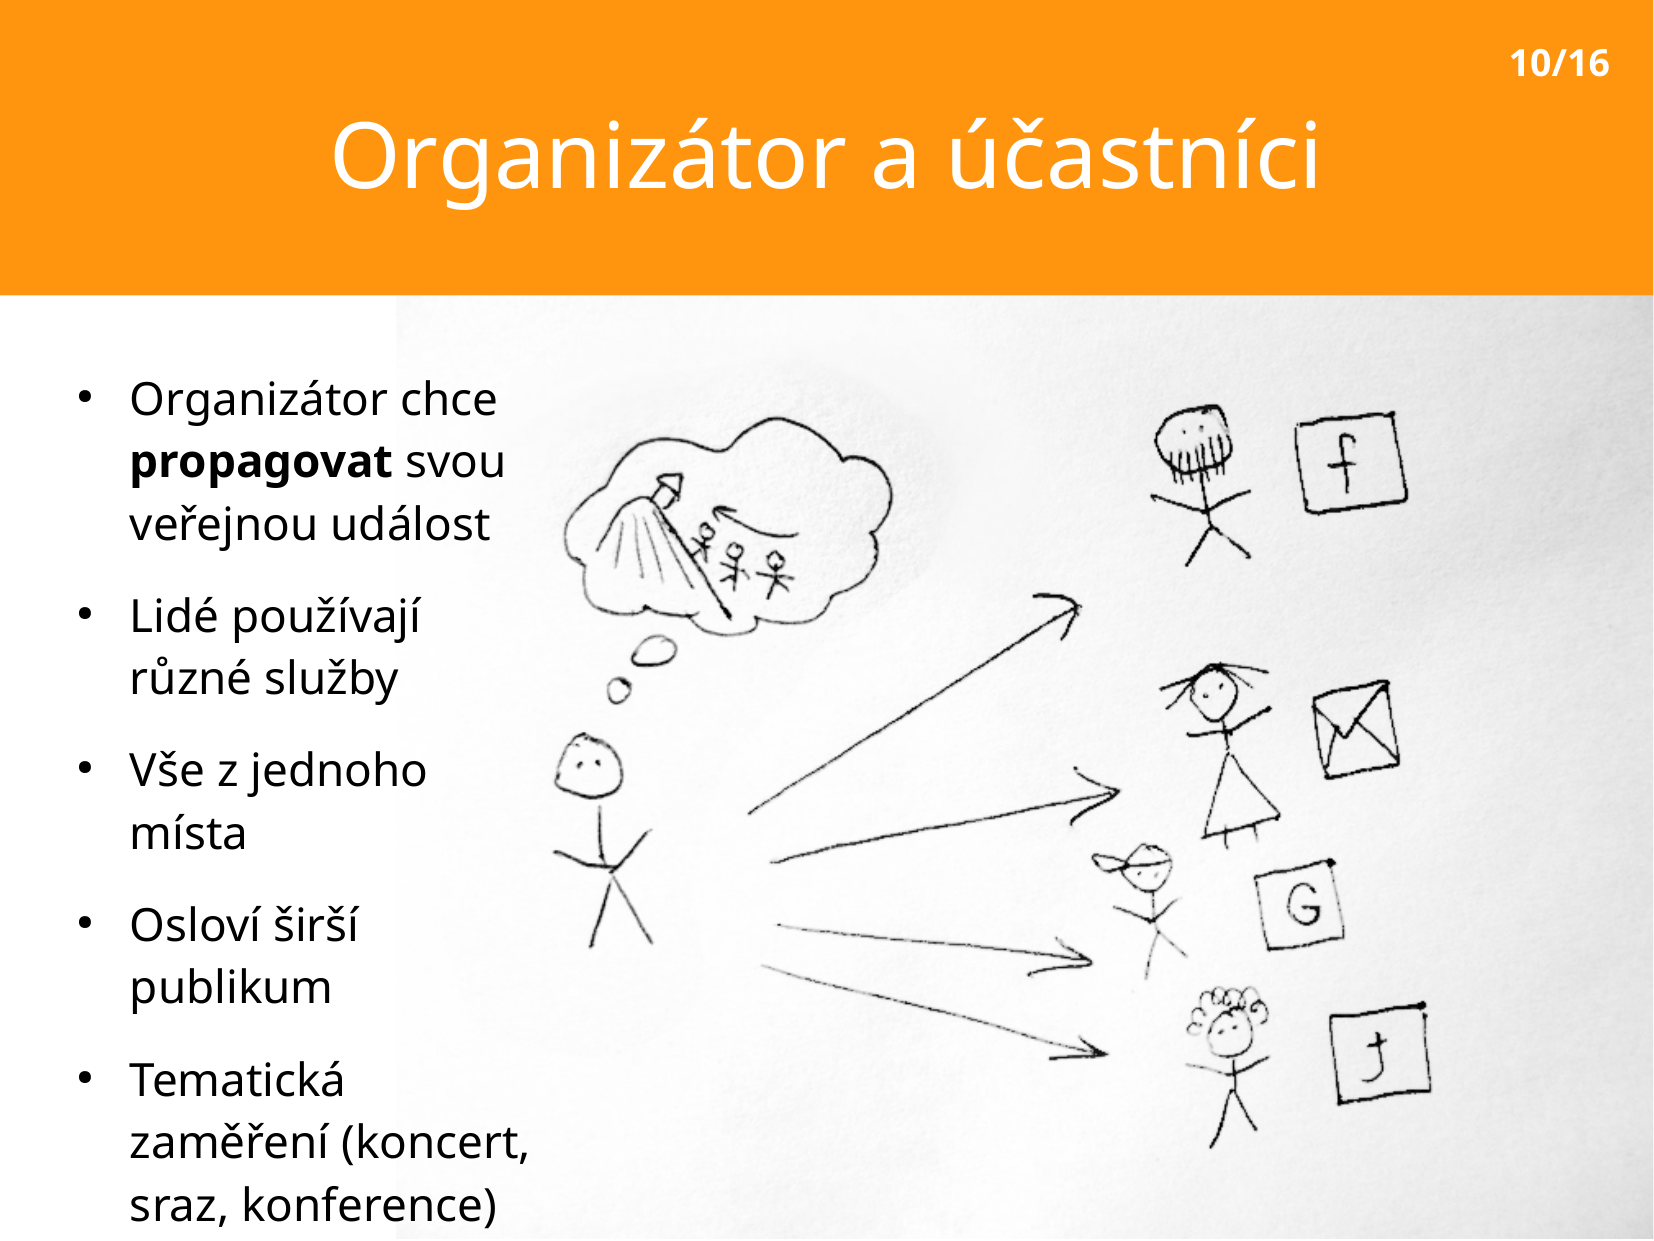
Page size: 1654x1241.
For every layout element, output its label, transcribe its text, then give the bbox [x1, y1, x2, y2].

title Organizátor a účastníci [82, 49, 1571, 257]
text_box [0, 0, 1654, 296]
picture [396, 296, 1654, 1239]
text_box 10/16 [1493, 29, 1629, 89]
list Organizátor chce propagovat svou veřejnou událost Lidé používají různé služby Vše z jednoho místa Osloví širší publikum Tematická zaměření (koncert, sraz, konference) [59, 366, 532, 1170]
